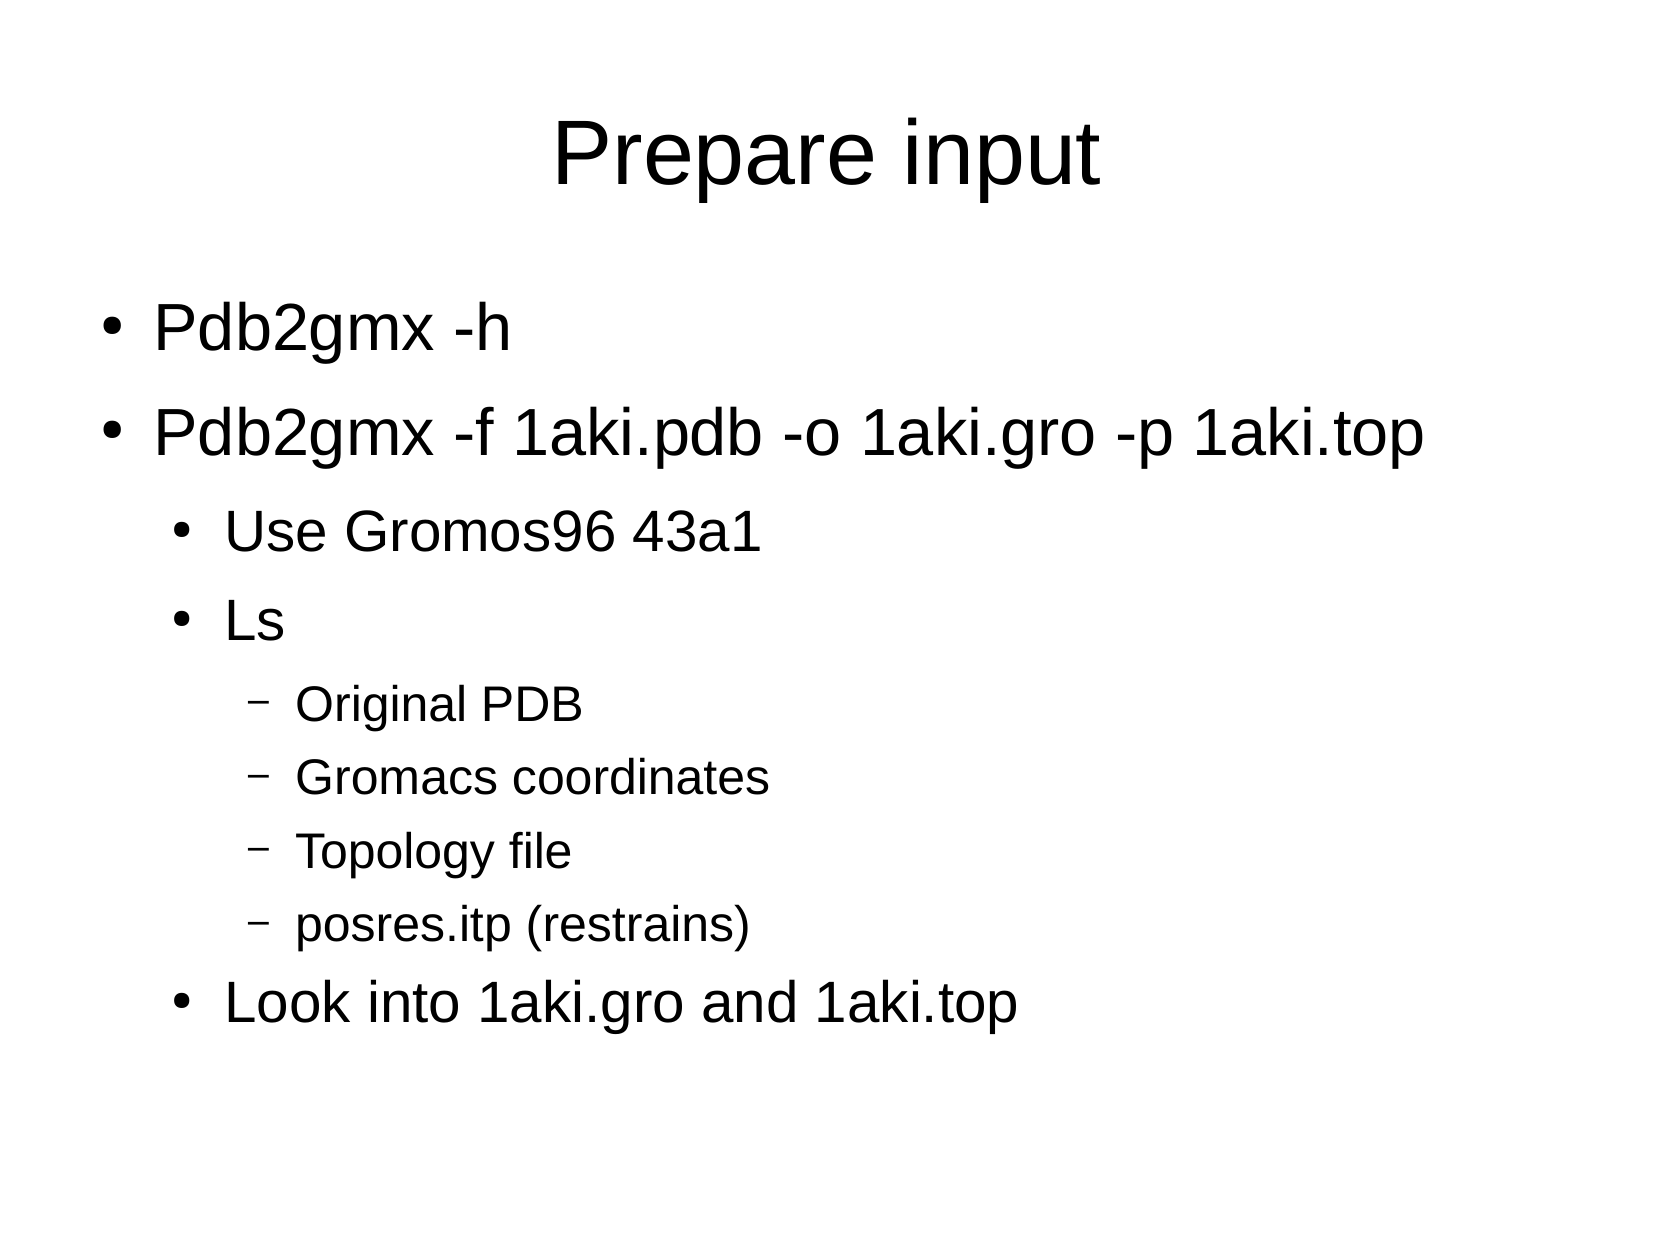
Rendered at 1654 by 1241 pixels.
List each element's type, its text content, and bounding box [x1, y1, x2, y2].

title Prepare input [82, 56, 1571, 250]
list Pdb2gmx -h Pdb2gmx -f 1aki.pdb -o 1aki.gro -p 1aki.top Use Gromos96 43a1 Ls Original PDB Gromacs coordinates Topology file posres.itp (restrains) Look into 1aki.gro and 1aki.top [82, 290, 1571, 1109]
